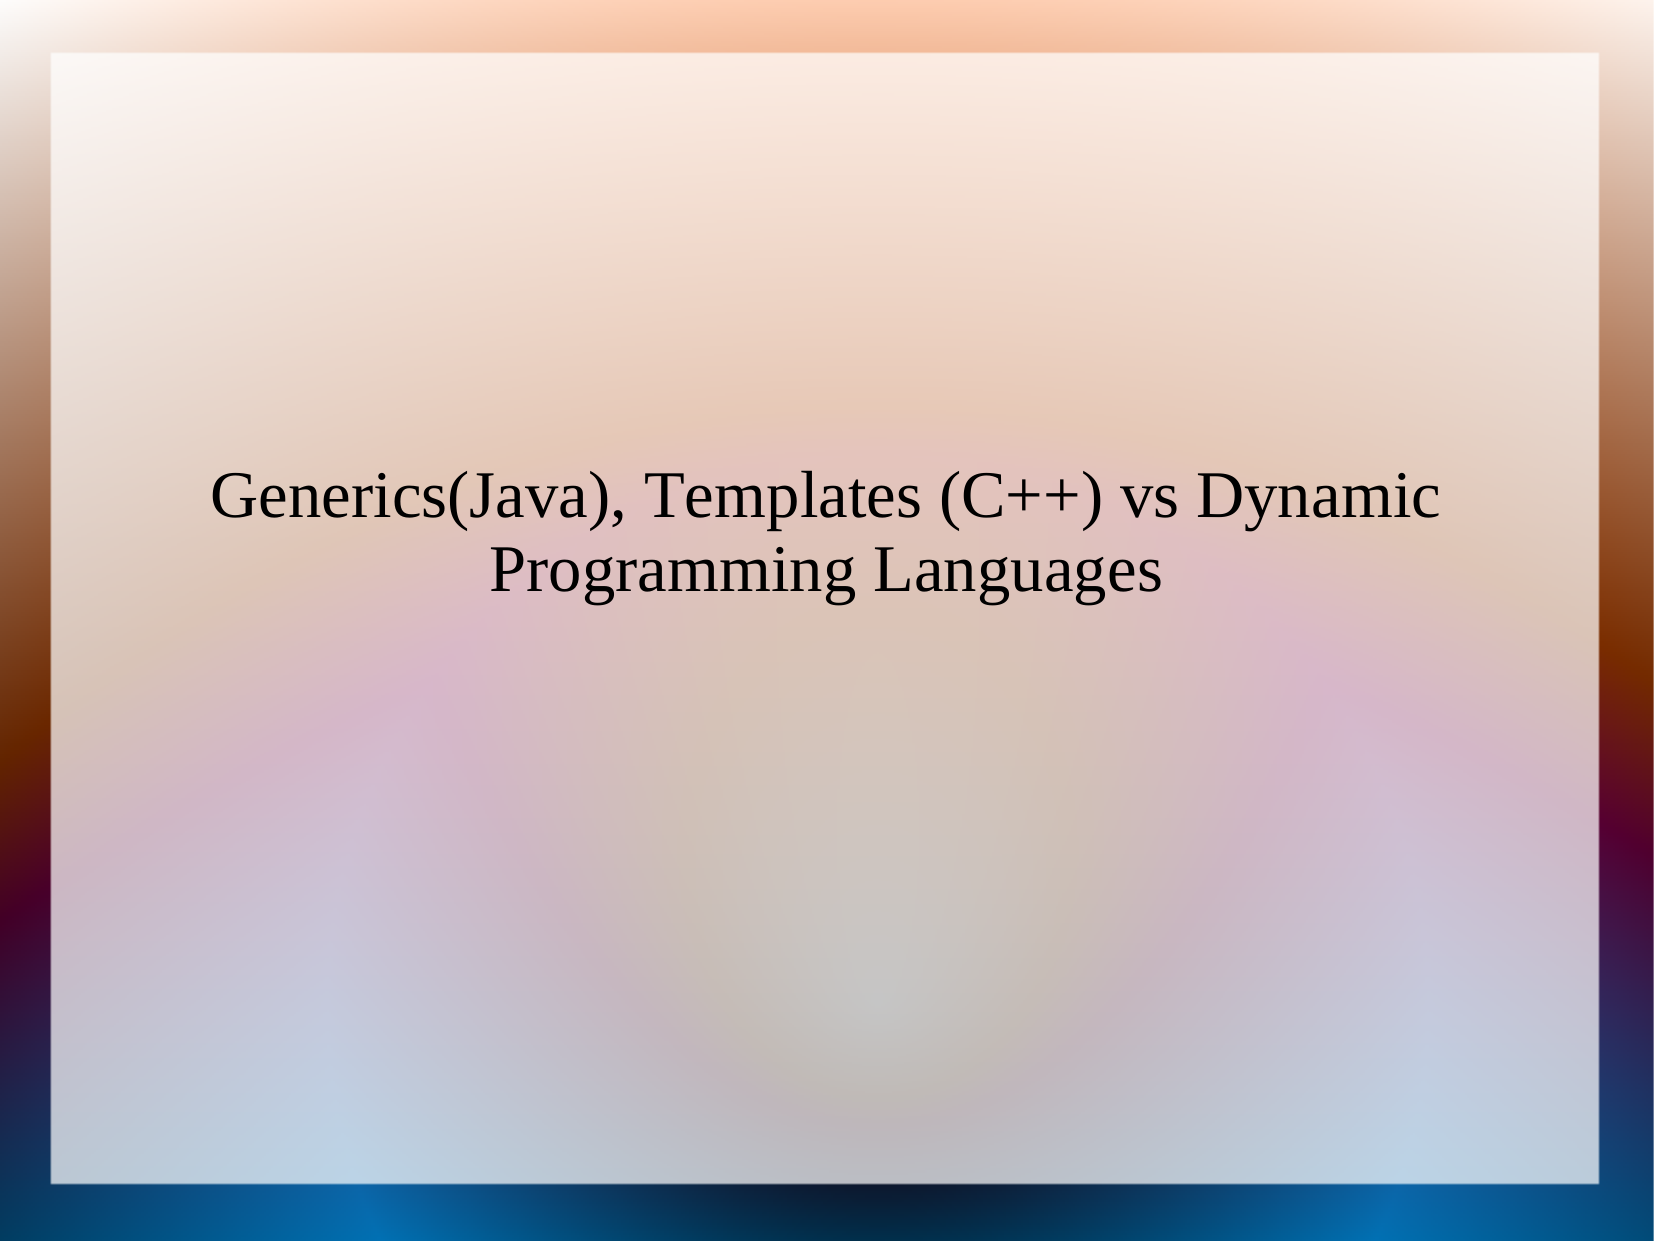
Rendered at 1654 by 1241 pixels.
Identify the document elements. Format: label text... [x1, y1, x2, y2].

subtitle Generics(Java), Templates (C++) vs Dynamic Programming Languages [82, 55, 1571, 1010]
picture [0, 0, 1654, 1241]
